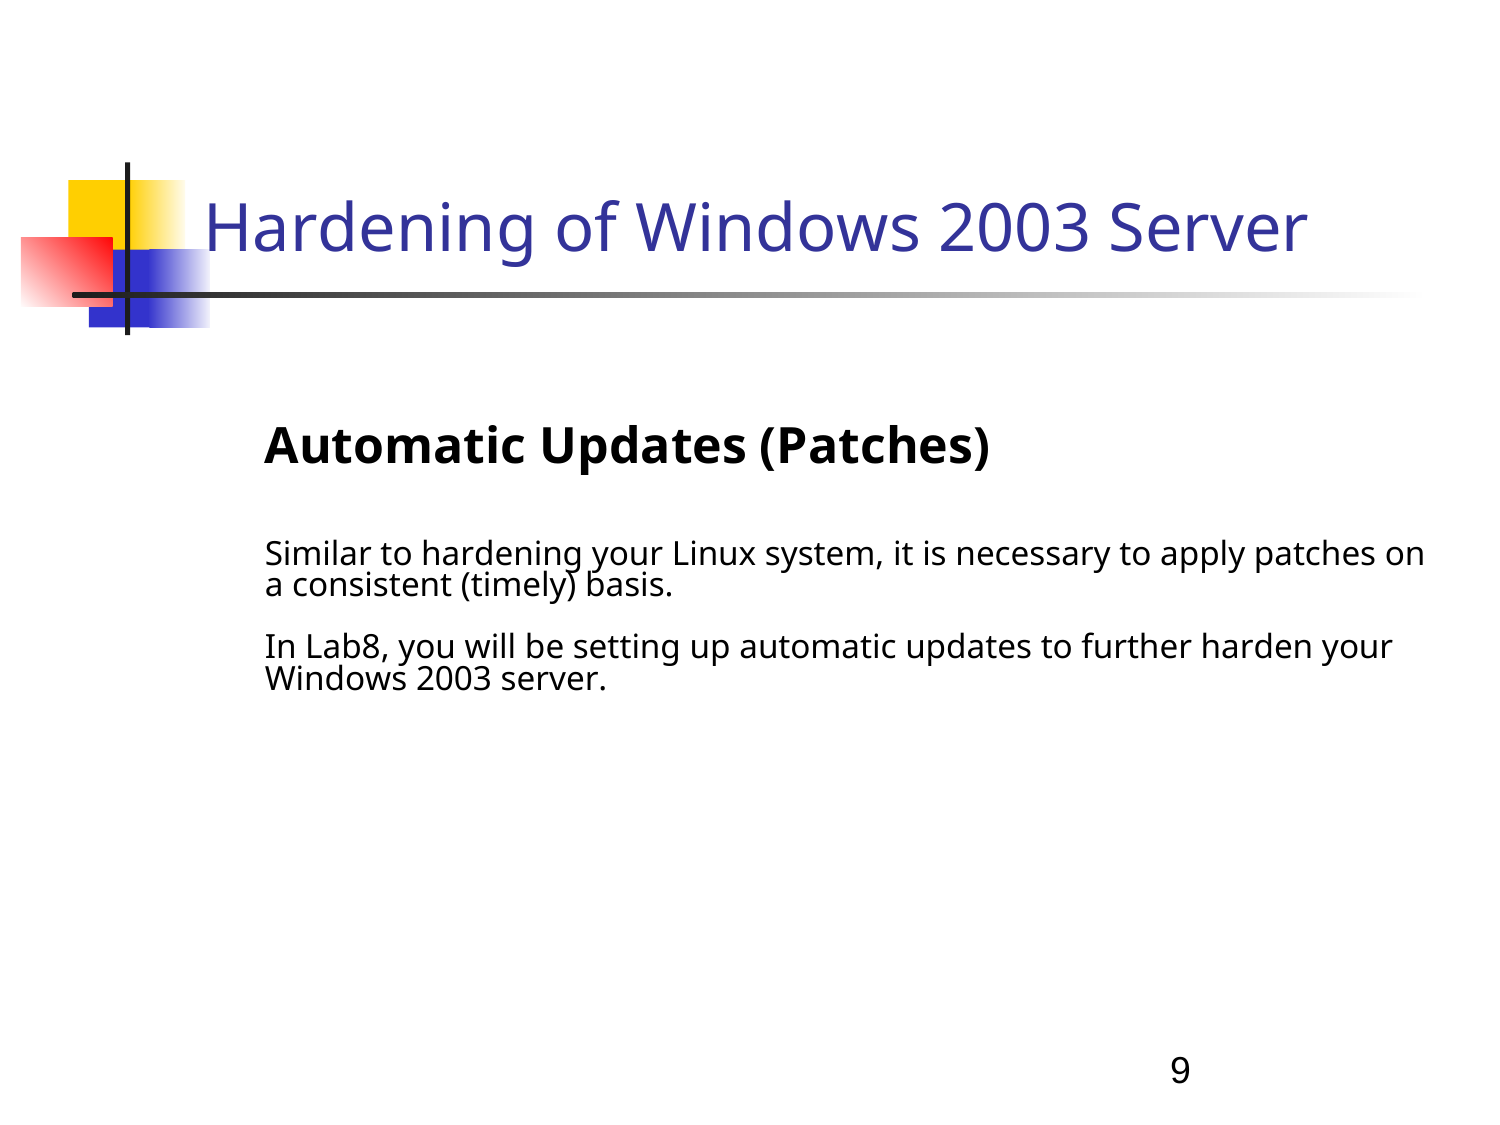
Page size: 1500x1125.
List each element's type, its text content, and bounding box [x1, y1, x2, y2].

title Hardening of Windows 2003 Server [188, 35, 1468, 276]
list Automatic Updates (Patches) Similar to hardening your Linux system, it is necessary to apply patches on a consistent (timely) basis. In Lab8, you will be setting up automatic updates to further harden your Windows 2003 server. [193, 331, 1469, 1007]
